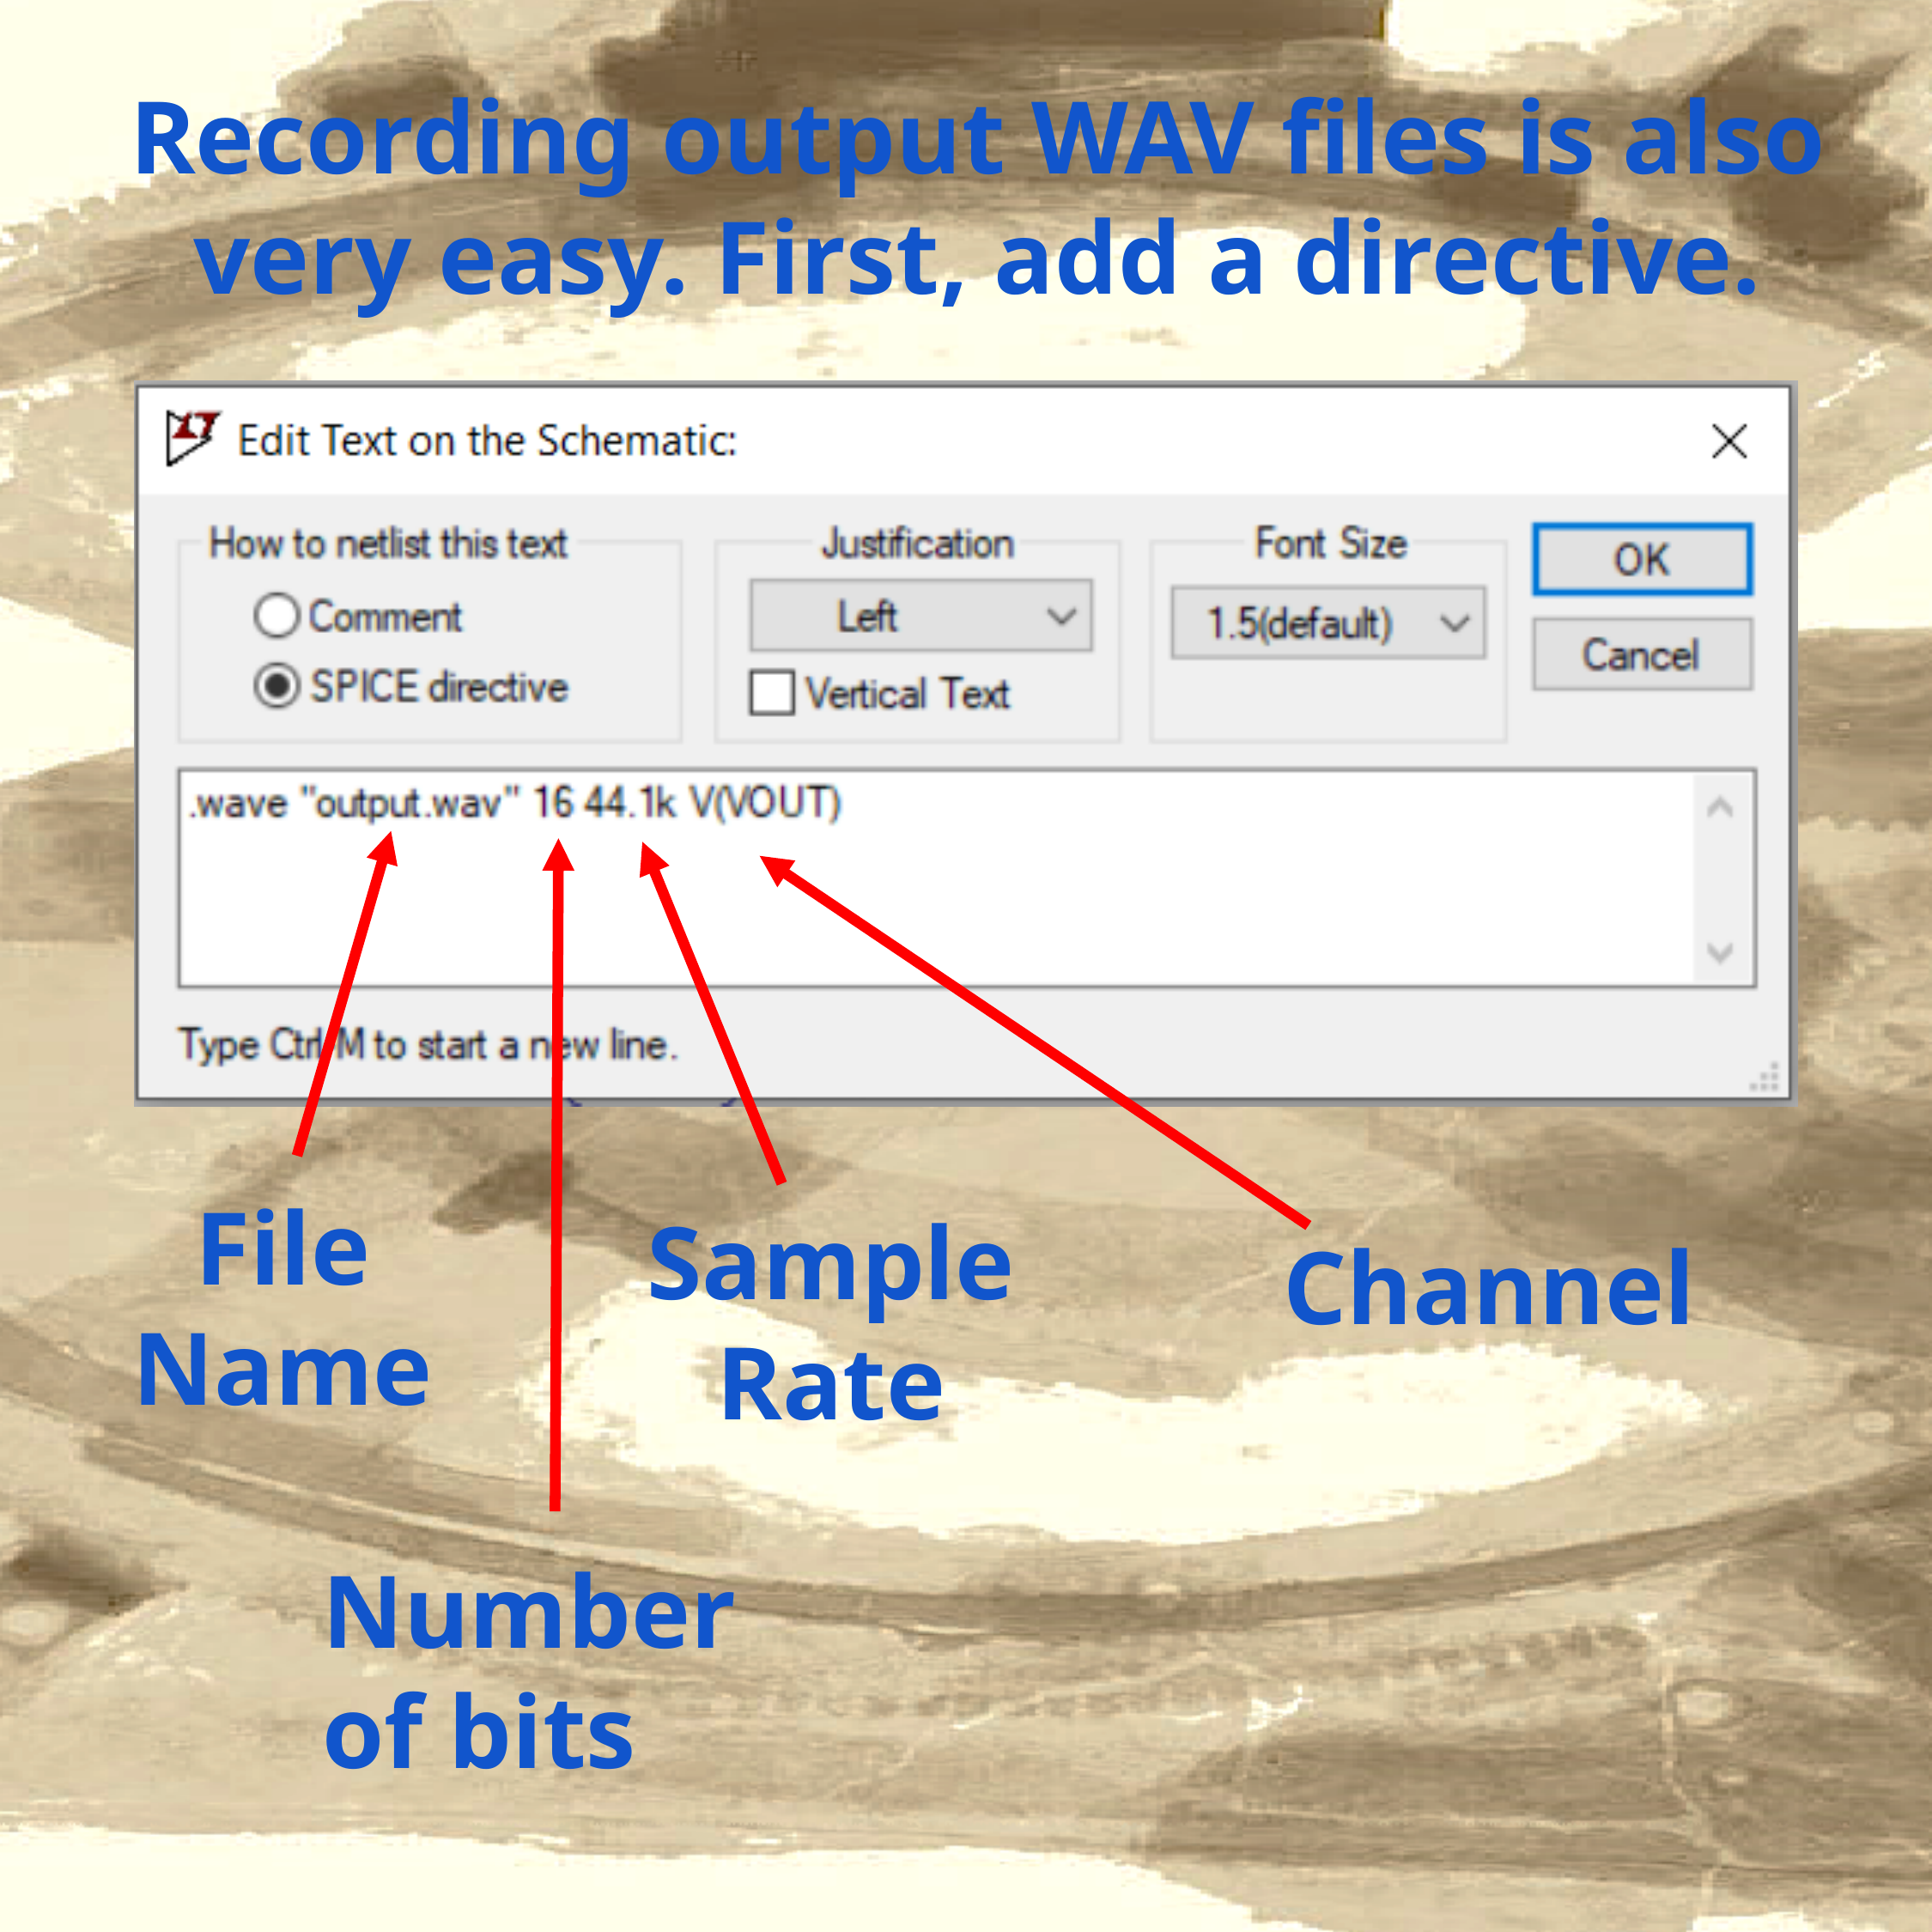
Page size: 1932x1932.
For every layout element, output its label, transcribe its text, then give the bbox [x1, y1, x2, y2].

text_box Channel [1224, 1211, 1755, 1358]
picture [0, 0, 1932, 1932]
text_box Recording output WAV files is also very easy. First, add a directive. [71, 60, 1884, 234]
text_box Number of bits [309, 1534, 805, 1801]
text_box File Name [71, 1171, 495, 1438]
text_box Sample Rate [619, 1186, 1042, 1453]
